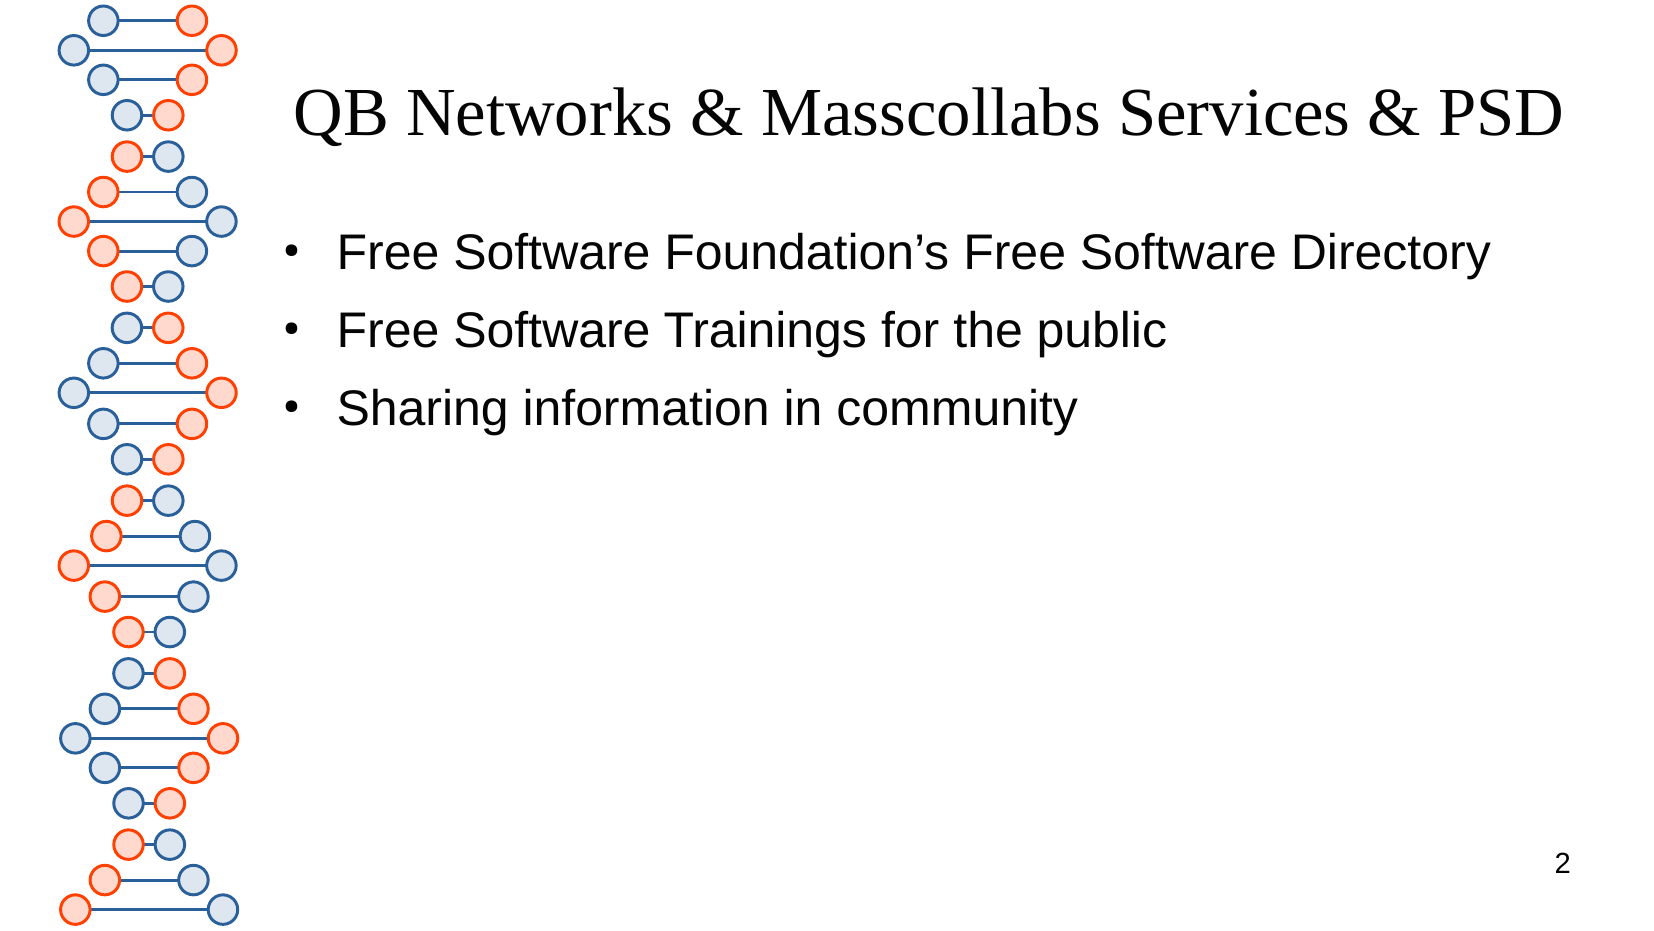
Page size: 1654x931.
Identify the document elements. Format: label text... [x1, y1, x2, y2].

title QB Networks & Masscollabs Services & PSD [265, 35, 1595, 189]
list Free Software Foundation’s Free Software Directory Free Software Trainings for the public Sharing information in community [265, 224, 1595, 764]
